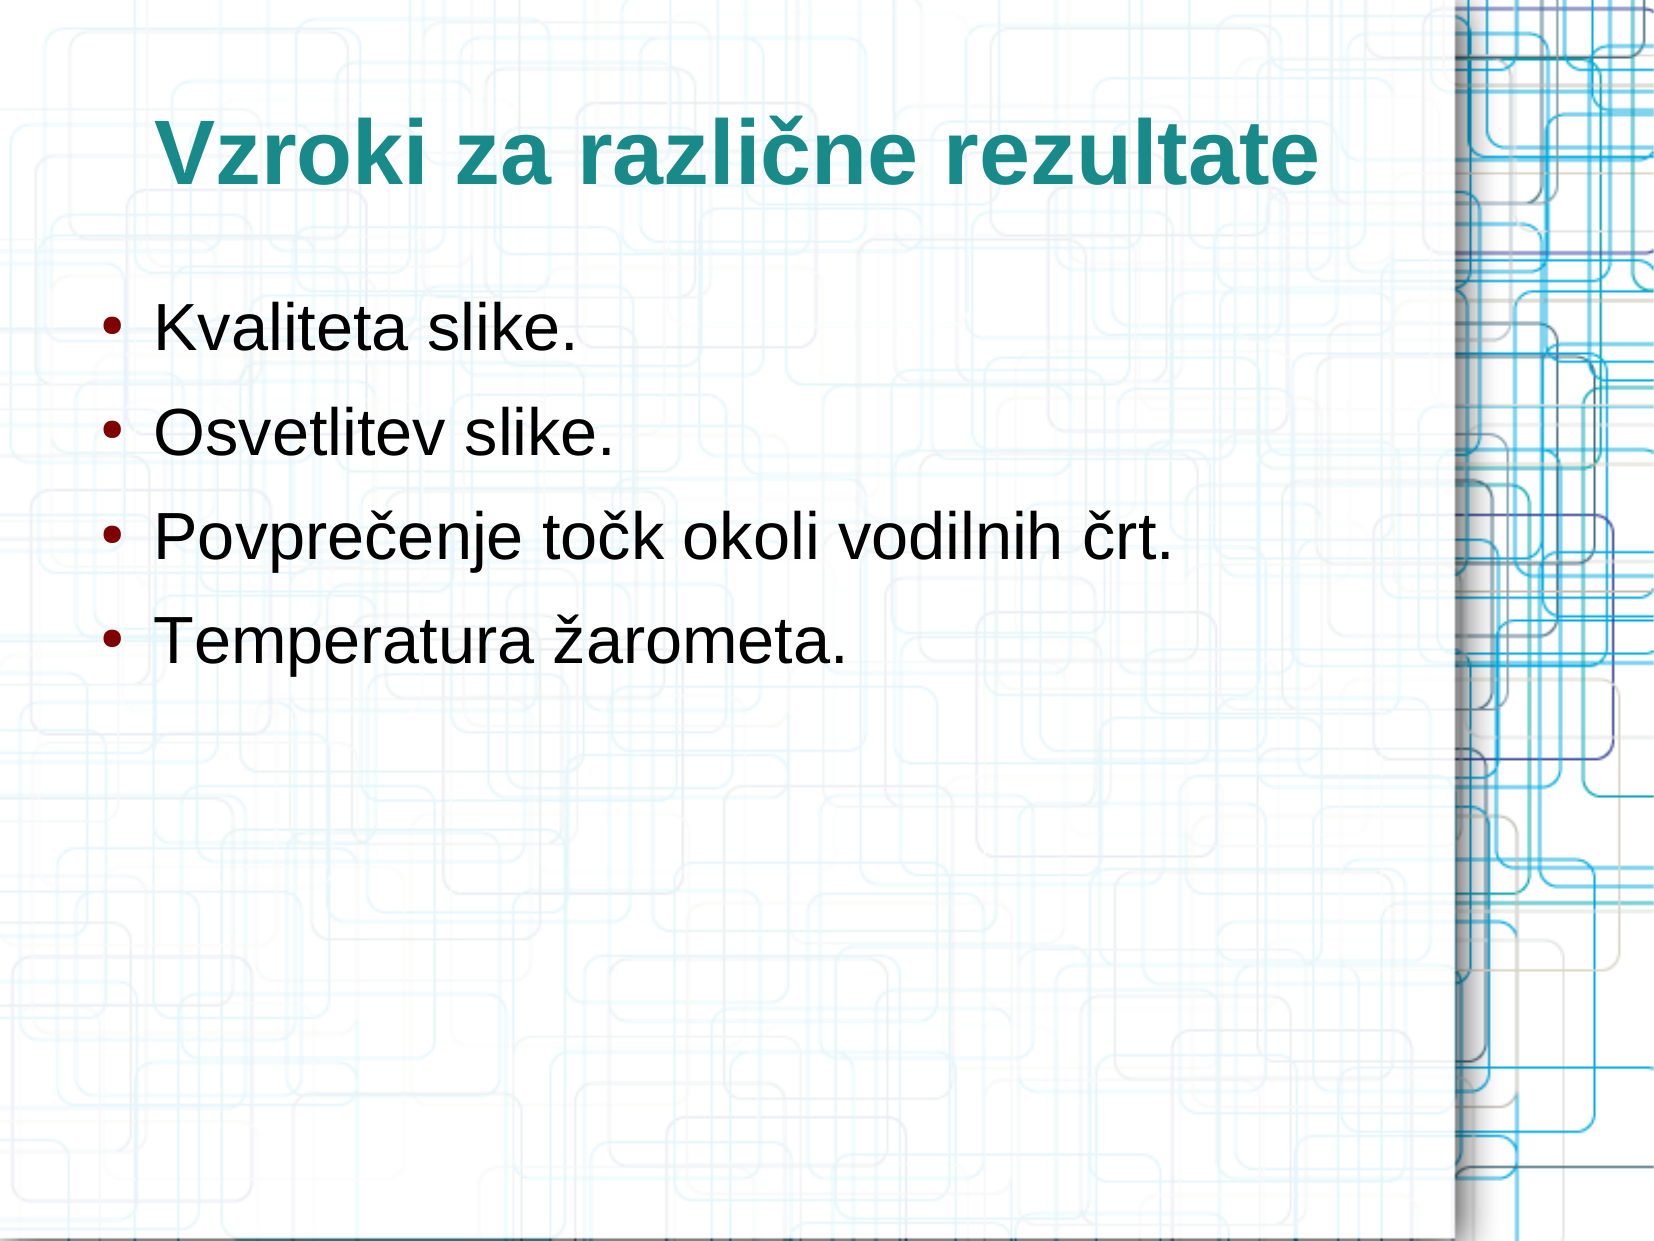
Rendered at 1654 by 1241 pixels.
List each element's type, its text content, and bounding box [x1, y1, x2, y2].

picture [0, 0, 1654, 1241]
list Kvaliteta slike. Osvetlitev slike. Povprečenje točk okoli vodilnih črt. Temperatura žarometa. [82, 290, 1418, 1010]
title Vzroki za različne rezultate [59, 49, 1418, 257]
